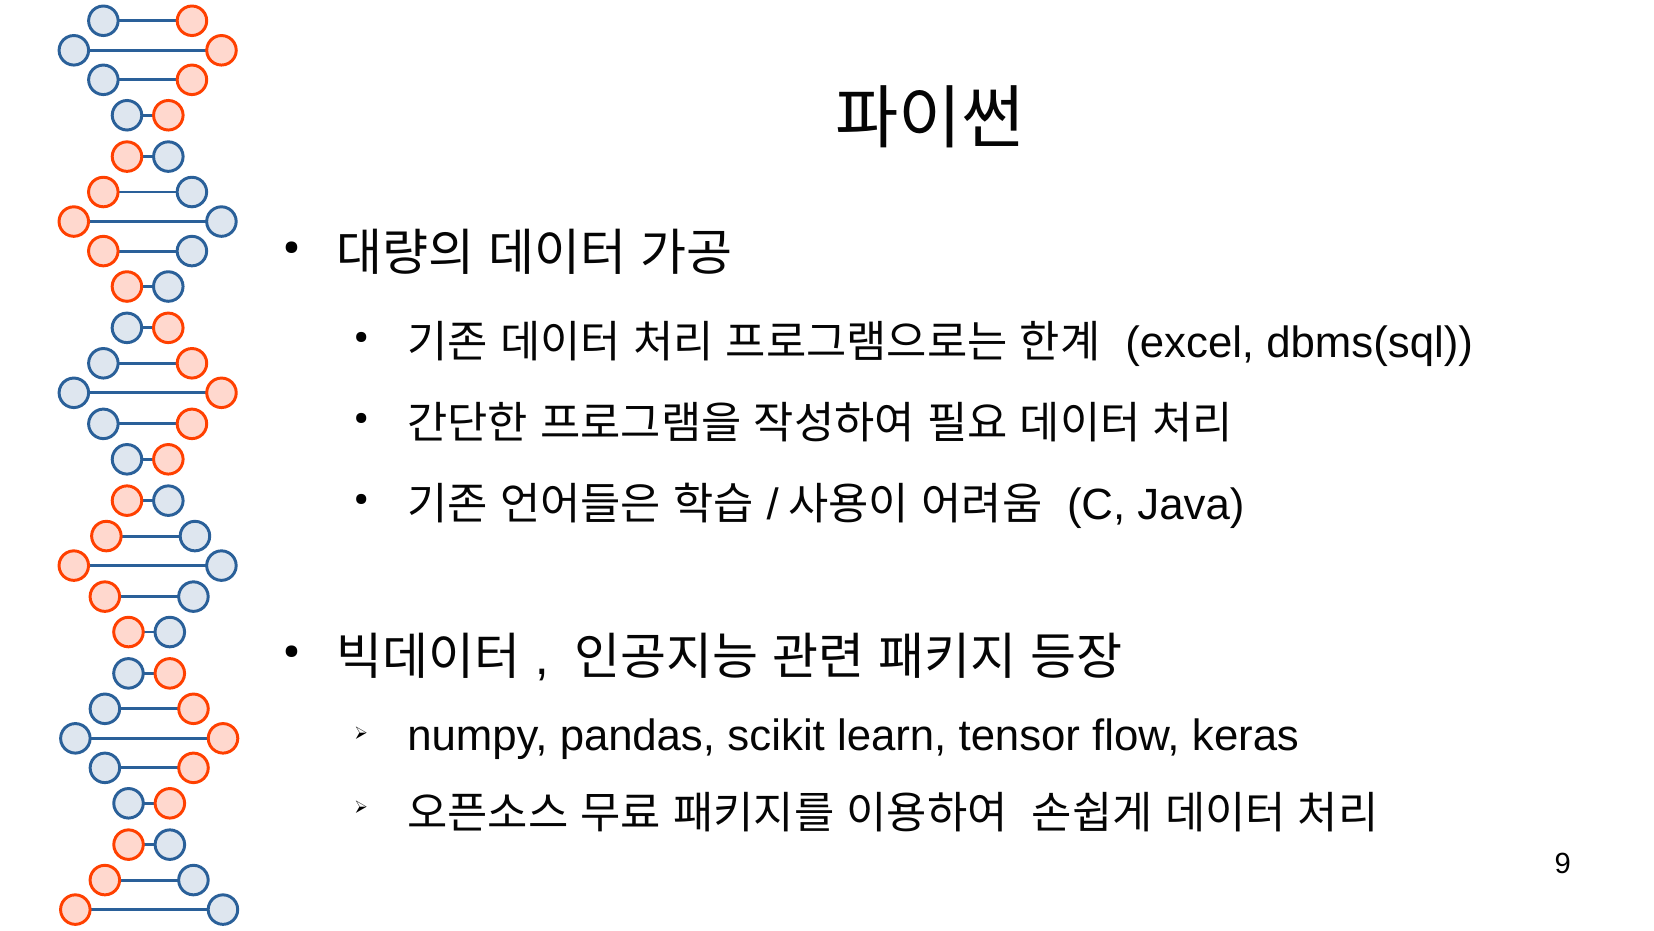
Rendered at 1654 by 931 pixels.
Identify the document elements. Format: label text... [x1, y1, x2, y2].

list 대량의 데이터 가공 기존 데이터 처리 프로그램으로는 한계 (excel, dbms(sql)) 간단한 프로그램을 작성하여 필요 데이터 처리 기존 언어들은 학습/사용이 어려움 (C, Java) 빅데이터, 인공지능 관련 패키지 등장 numpy, pandas, scikit learn, tensor flow, keras 오픈소스 무료 패키지를 이용하여 손쉽게 데이터 처리 [265, 212, 1595, 880]
title 파이썬 [265, 35, 1595, 189]
